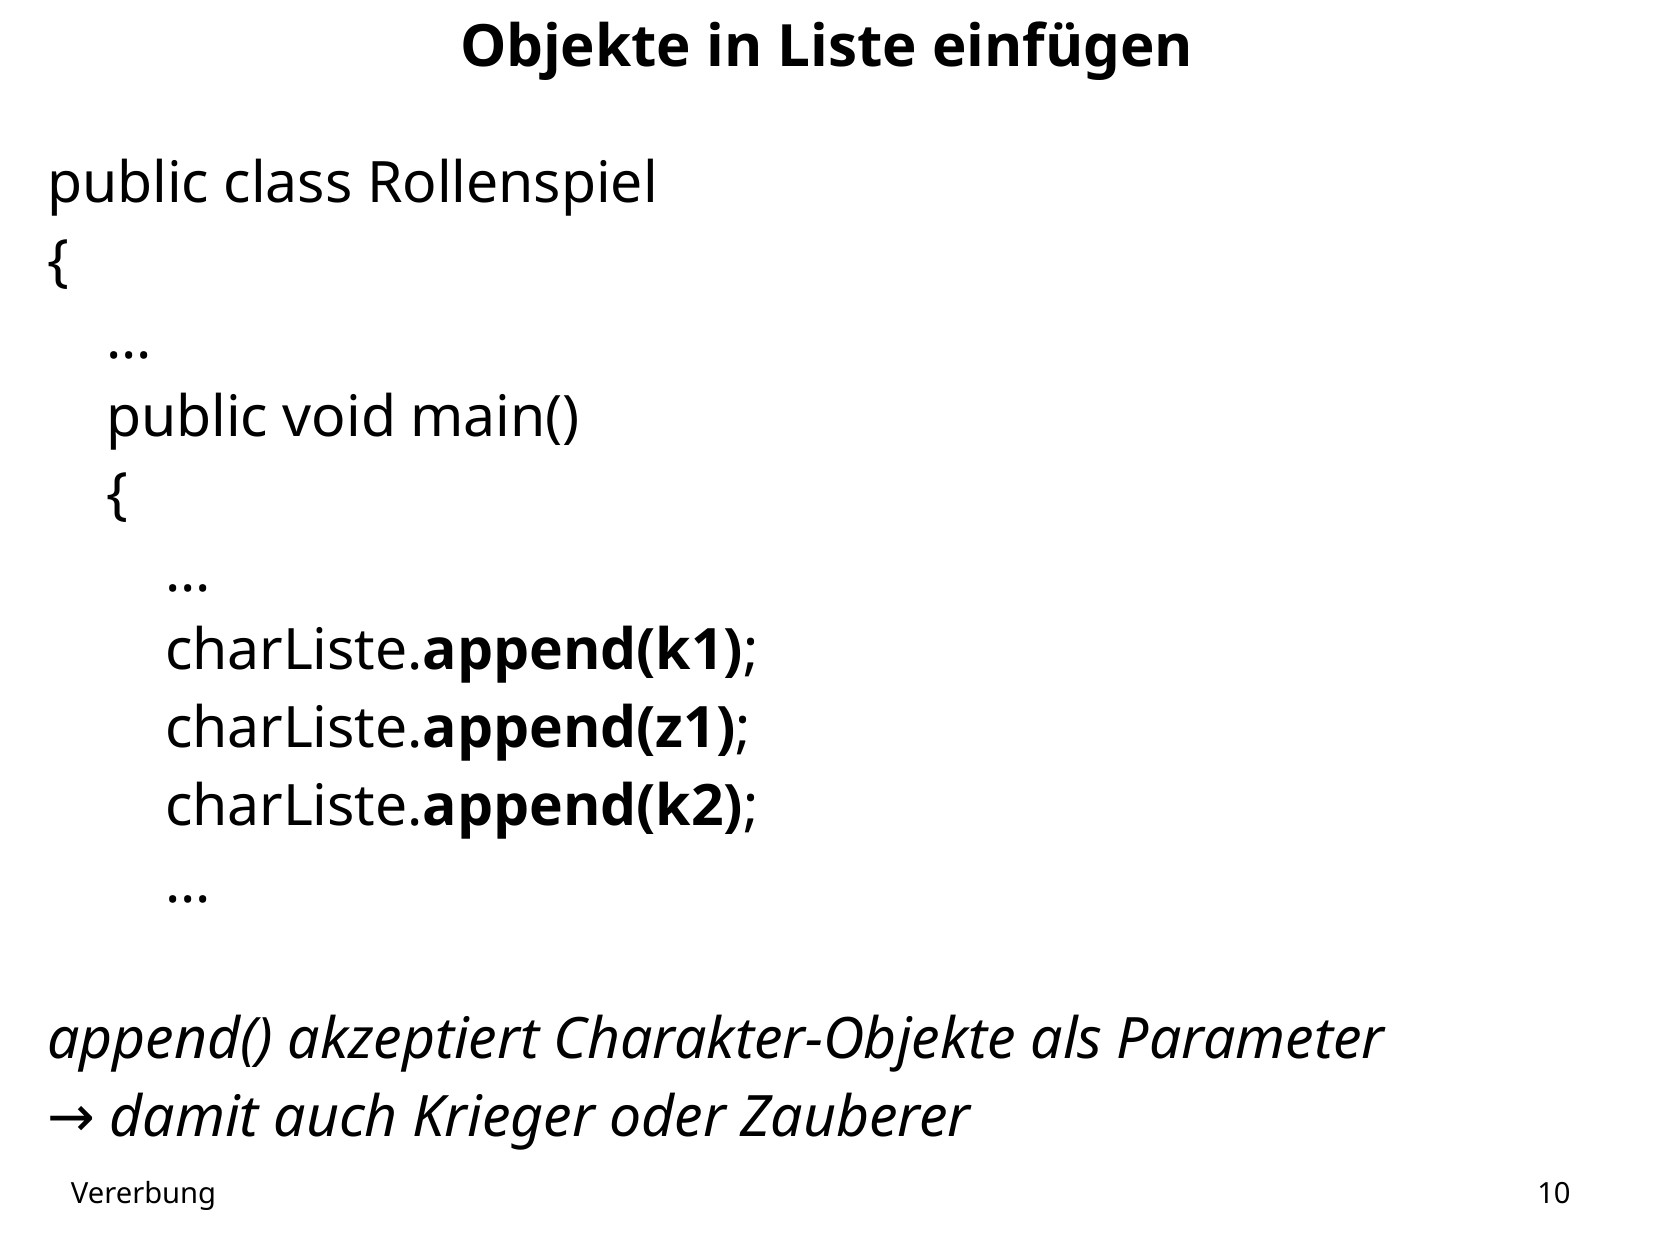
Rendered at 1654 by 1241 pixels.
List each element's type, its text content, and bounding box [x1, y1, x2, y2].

list public class Rollenspiel { ... public void main() { ... charListe.append(k1); charListe.append(z1); charListe.append(k2); ... append() akzeptiert Charakter-Objekte als Parameter → damit auch Krieger oder Zauberer [47, 141, 1619, 1158]
title Objekte in Liste einfügen [0, 5, 1654, 83]
